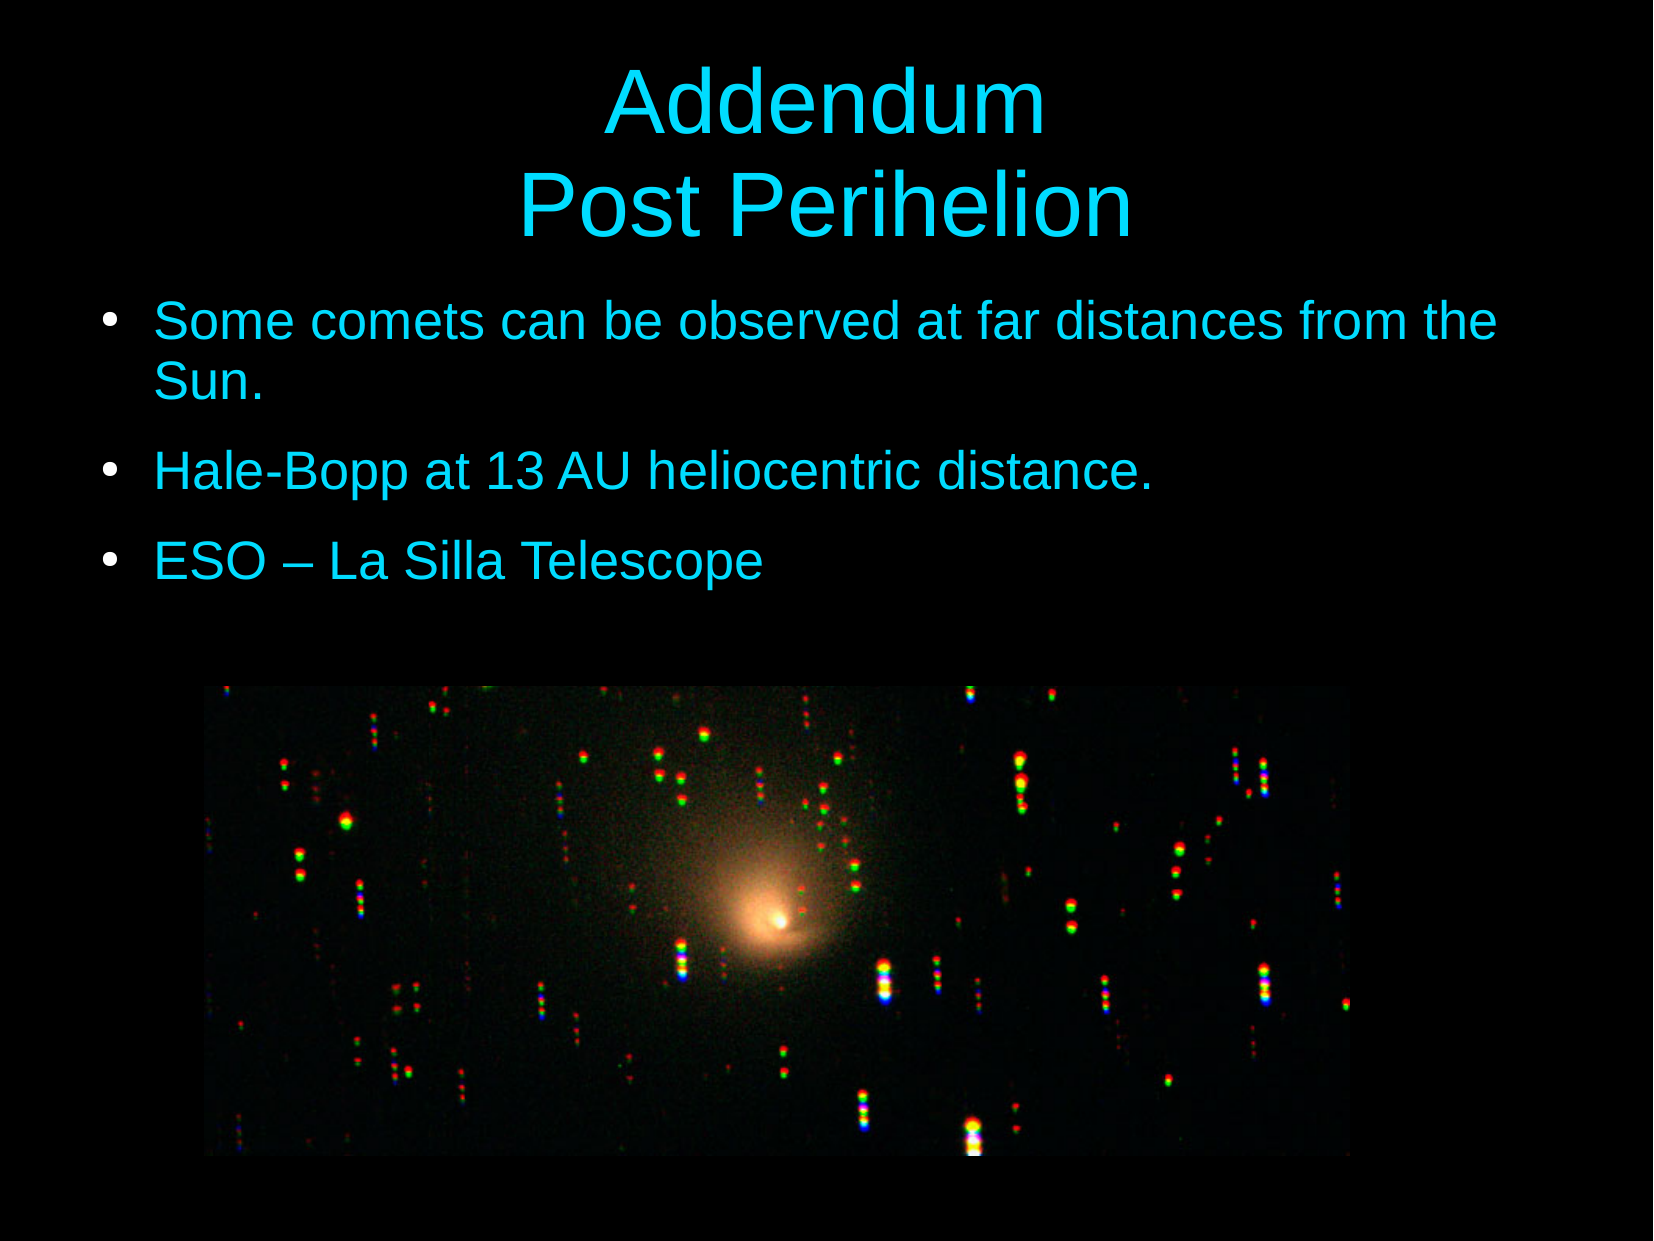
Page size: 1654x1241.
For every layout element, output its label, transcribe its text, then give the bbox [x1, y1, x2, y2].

title Addendum Post Perihelion [82, 49, 1571, 257]
picture [204, 686, 1350, 1156]
list Some comets can be observed at far distances from the Sun. Hale-Bopp at 13 AU heliocentric distance. ESO – La Silla Telescope [82, 290, 1538, 1010]
